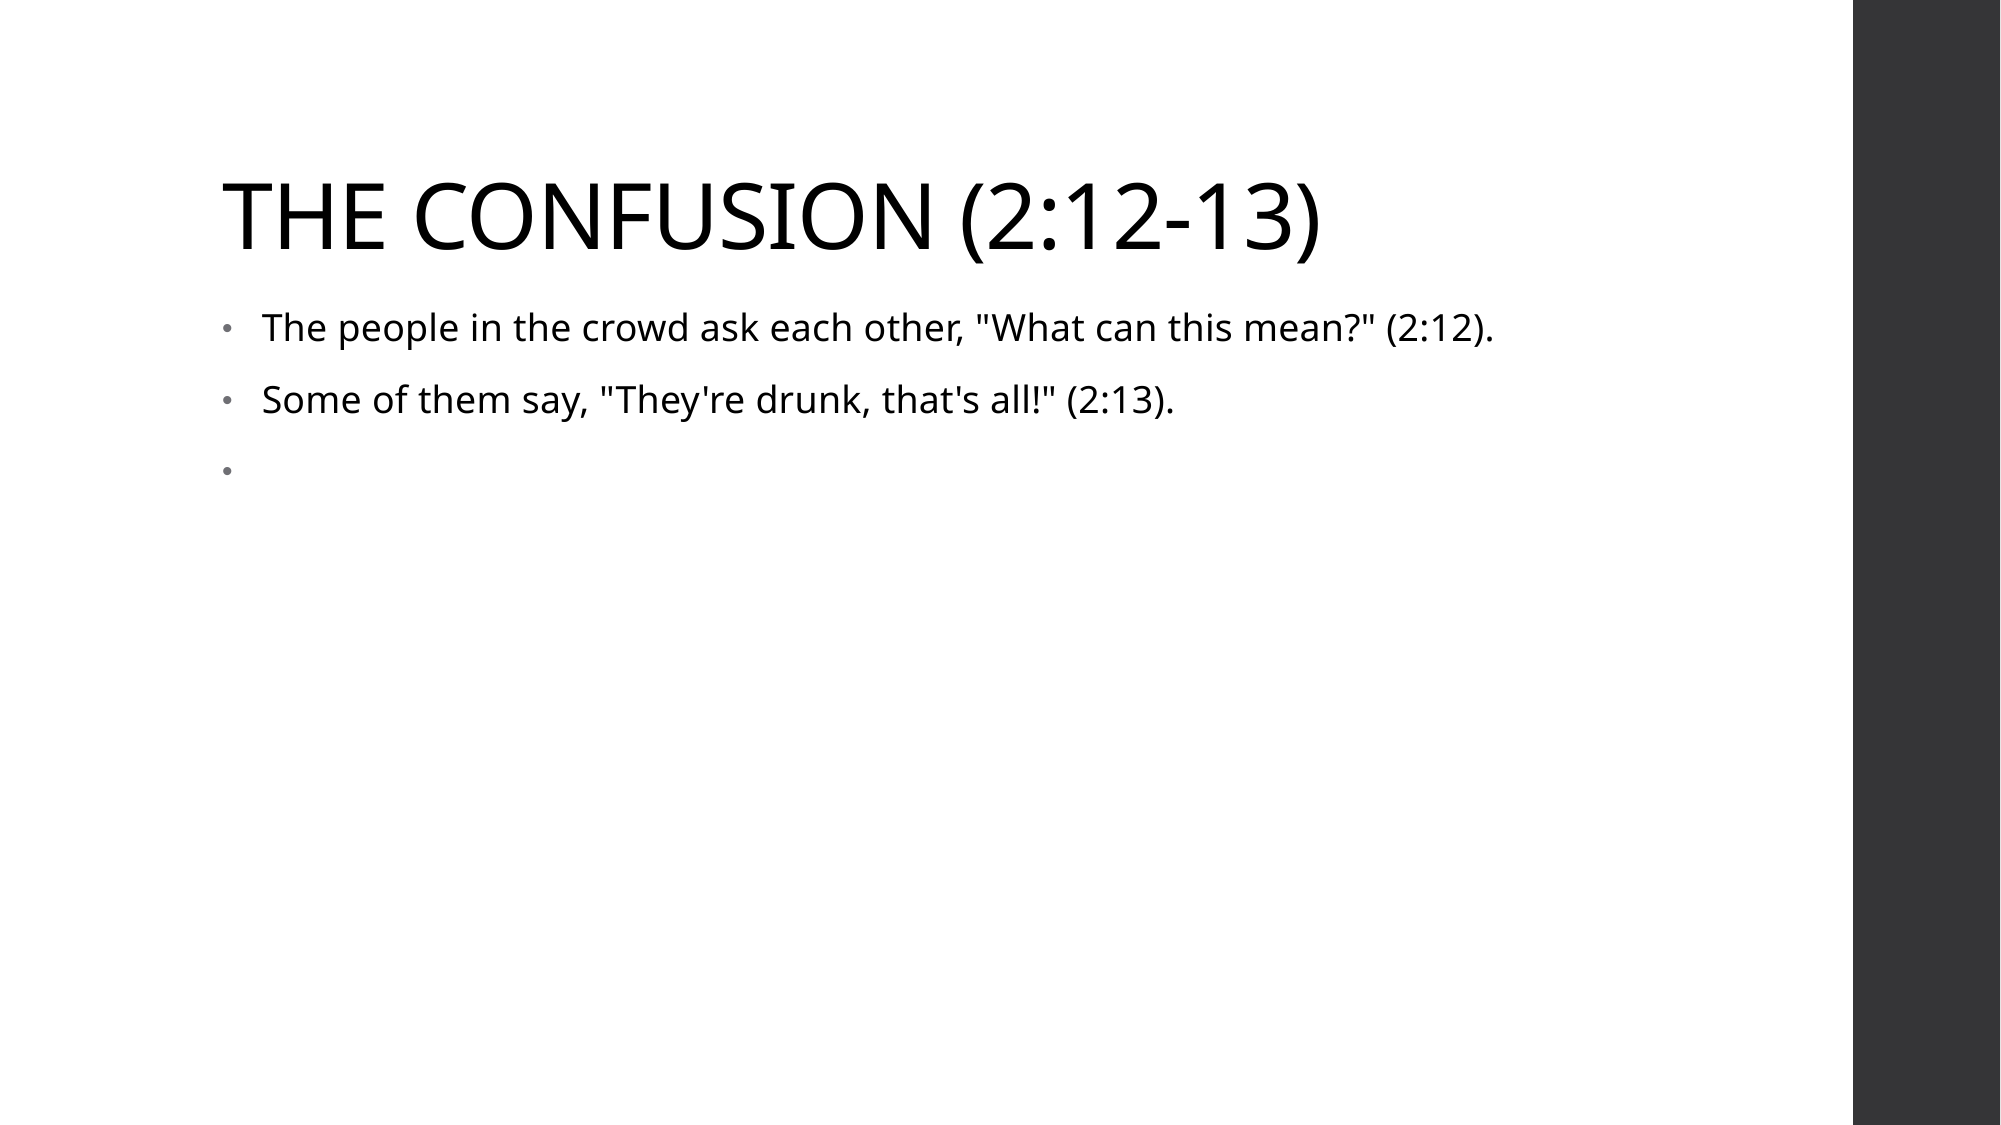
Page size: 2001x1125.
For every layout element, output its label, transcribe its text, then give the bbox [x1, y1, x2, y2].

list The people in the crowd ask each other, "What can this mean?" (2:12). Some of them say, "They're drunk, that's all!" (2:13). [206, 299, 1617, 1014]
title THE CONFUSION (2:12-13) [206, 60, 1797, 278]
